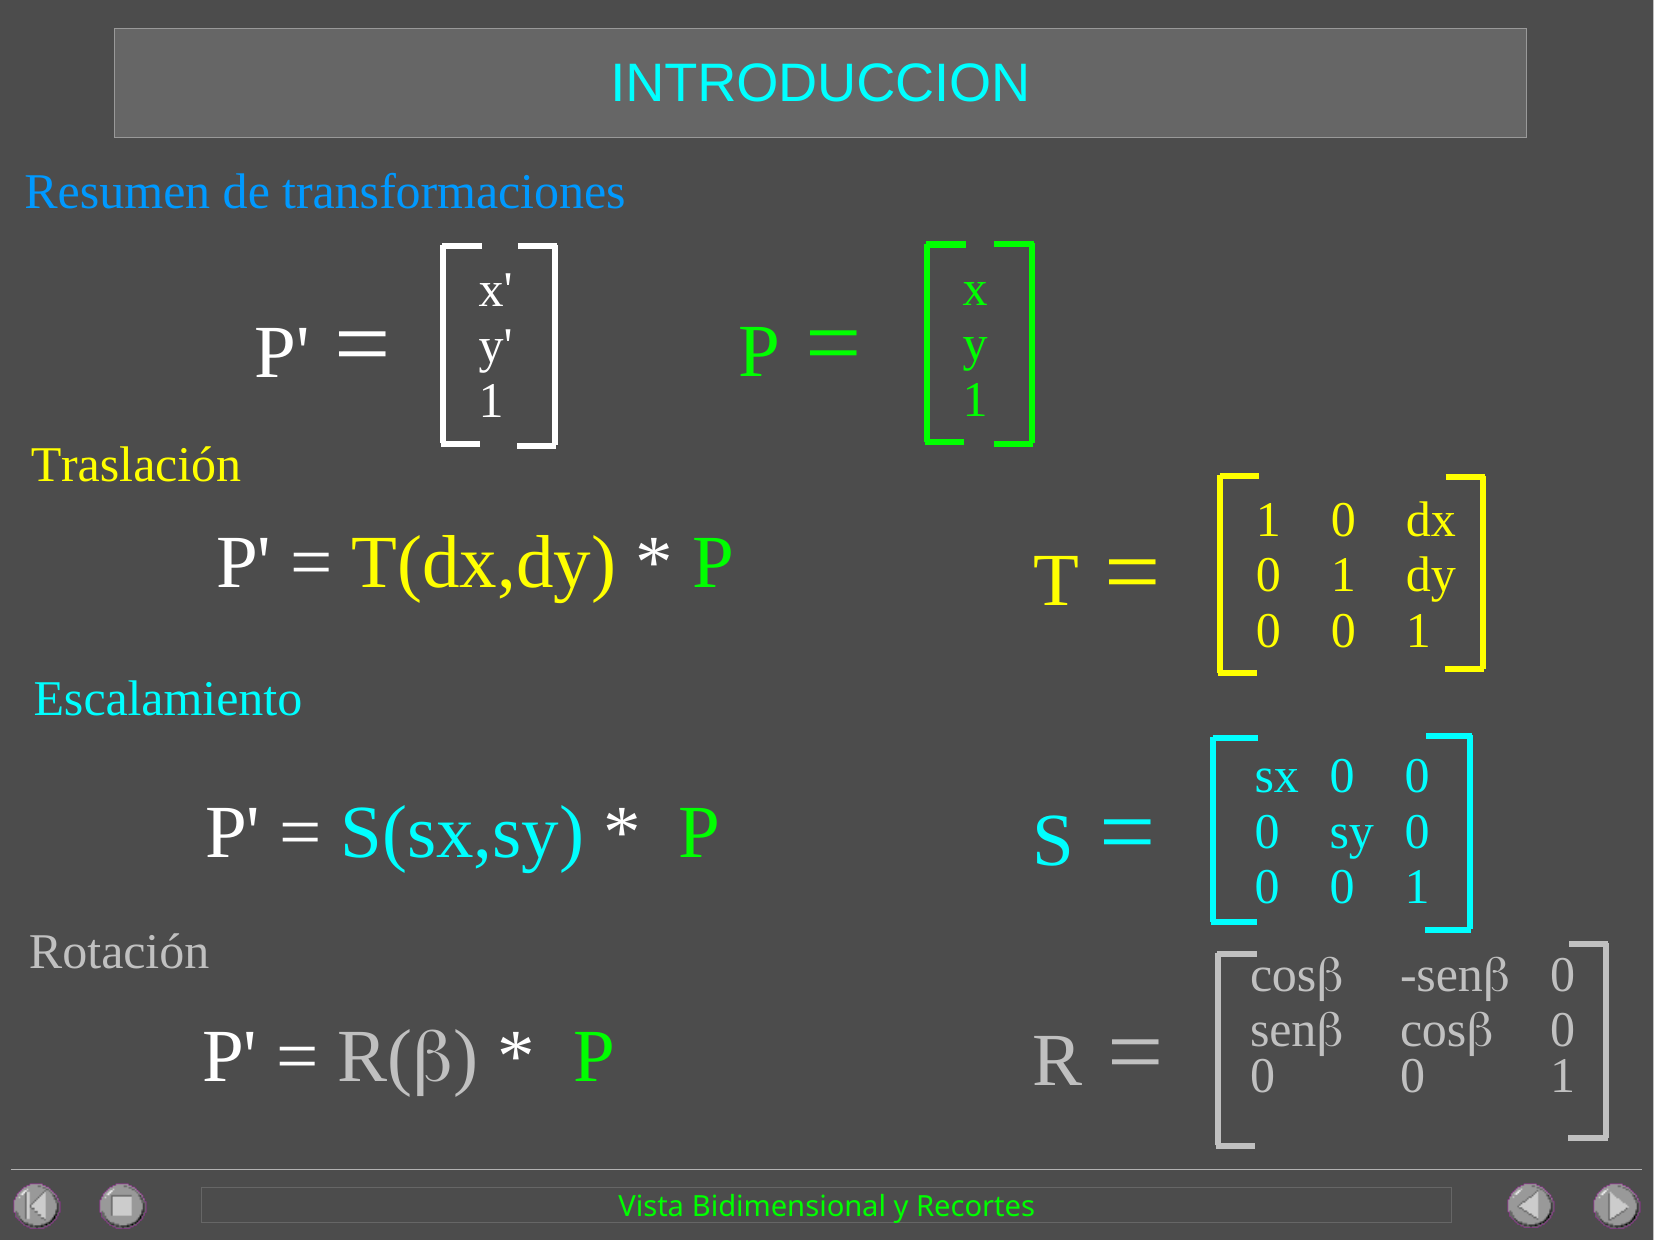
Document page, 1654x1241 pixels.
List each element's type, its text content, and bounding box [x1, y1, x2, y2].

text_box cosb -senb 0 senb cosb 0 0 0 1 [1249, 946, 1594, 1148]
title INTRODUCCION [114, 28, 1527, 138]
text_box Resumen de transformaciones [24, 164, 1436, 225]
text_box x' y' 1 [478, 262, 523, 443]
picture [1591, 1181, 1642, 1232]
text_box P' = T(dx,dy) * P [216, 520, 999, 611]
text_box Rotación [28, 923, 294, 984]
text_box x y 1 [962, 260, 1007, 441]
text_box Escalamiento [33, 670, 348, 731]
text_box P' = S(sx,sy) * P [205, 790, 963, 881]
text_box sx 0 0 0 sy 0 0 0 1 [1254, 748, 1453, 929]
text_box T = [1033, 516, 1204, 637]
picture [1505, 1181, 1556, 1231]
text_box S = [1032, 776, 1202, 898]
text_box 1 0 dx 0 1 dy 0 0 1 [1255, 491, 1466, 672]
text_box Traslación [30, 437, 280, 498]
text_box P = [738, 287, 909, 408]
text_box P' = [254, 288, 424, 410]
text_box R = [1032, 996, 1202, 1118]
picture [97, 1181, 148, 1232]
picture [11, 1181, 62, 1232]
text_box P' = R(b) * P [202, 1014, 771, 1113]
